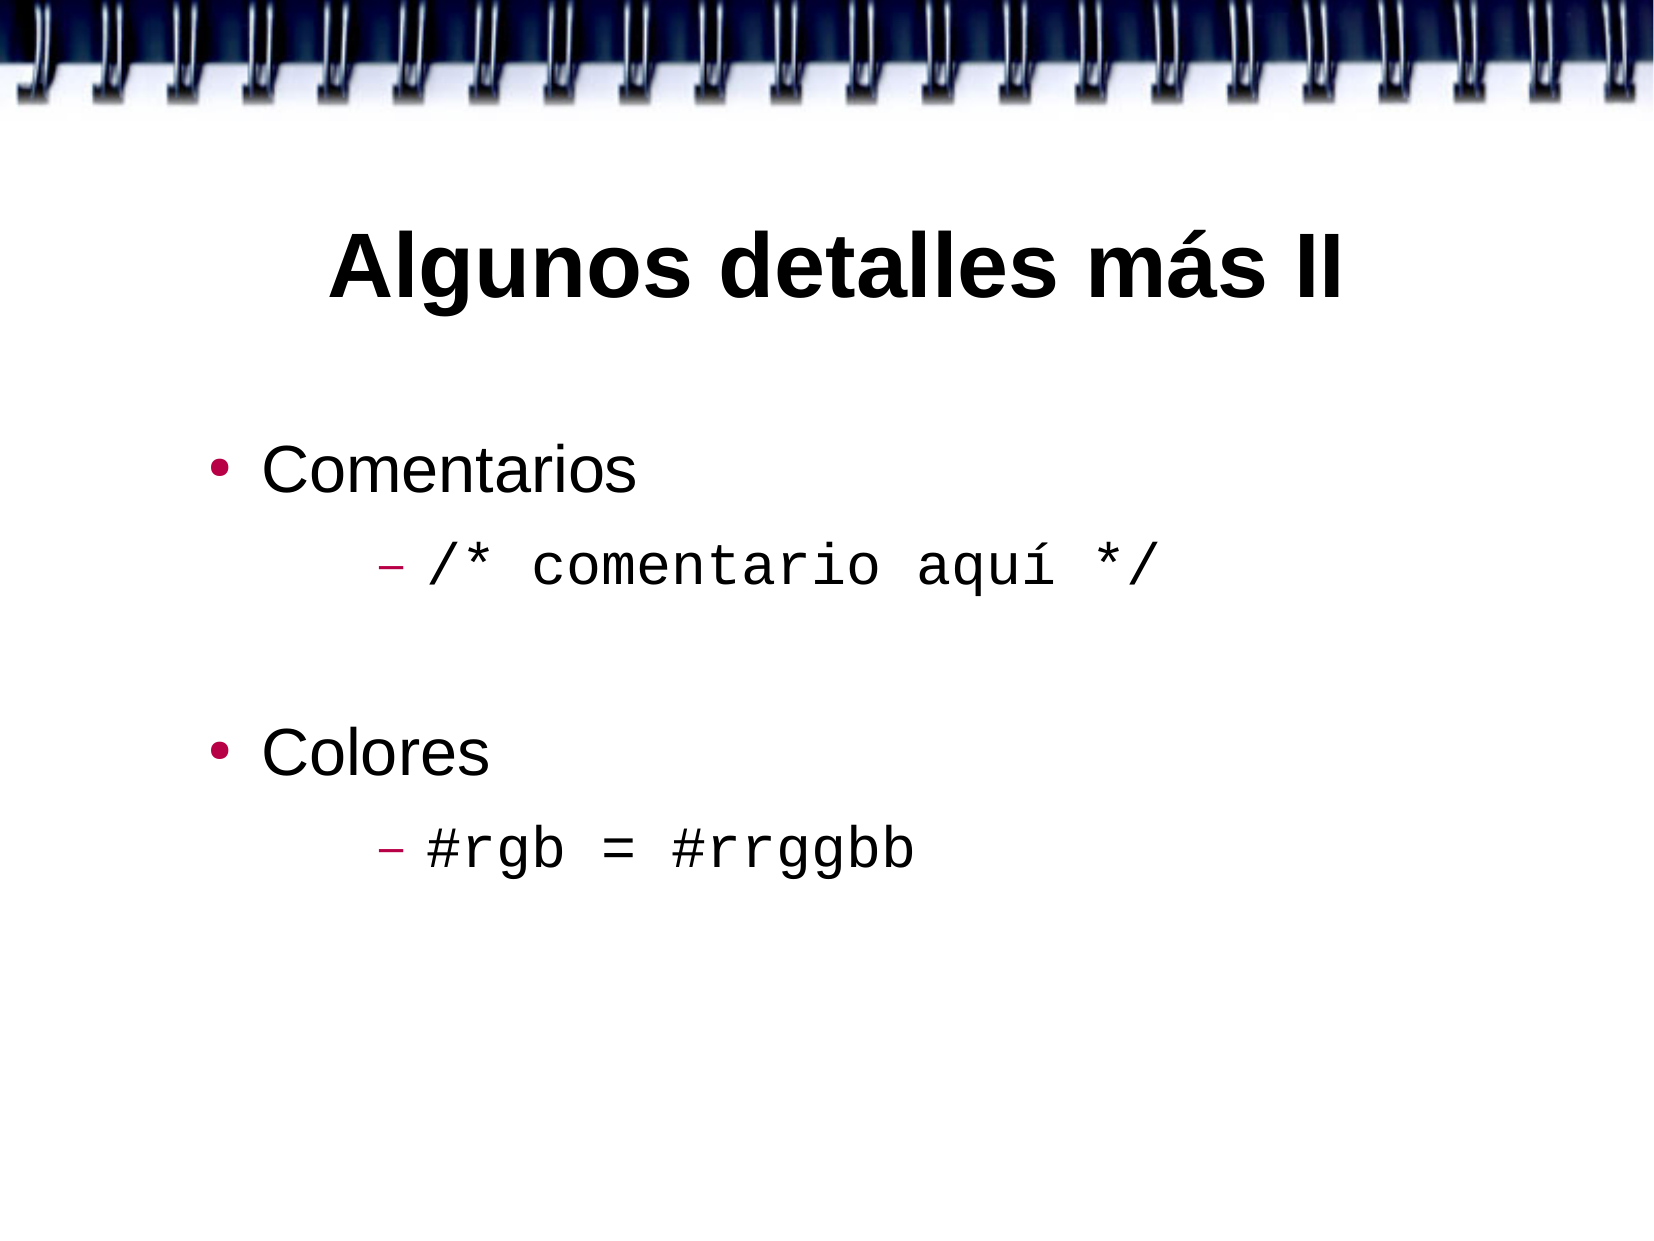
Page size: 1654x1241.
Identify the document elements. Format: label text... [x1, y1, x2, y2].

picture [0, 0, 1654, 121]
title Algunos detalles más II [139, 169, 1535, 362]
list Comentarios /* comentario aquí */ Colores #rgb = #rrggbb [190, 431, 1472, 1047]
